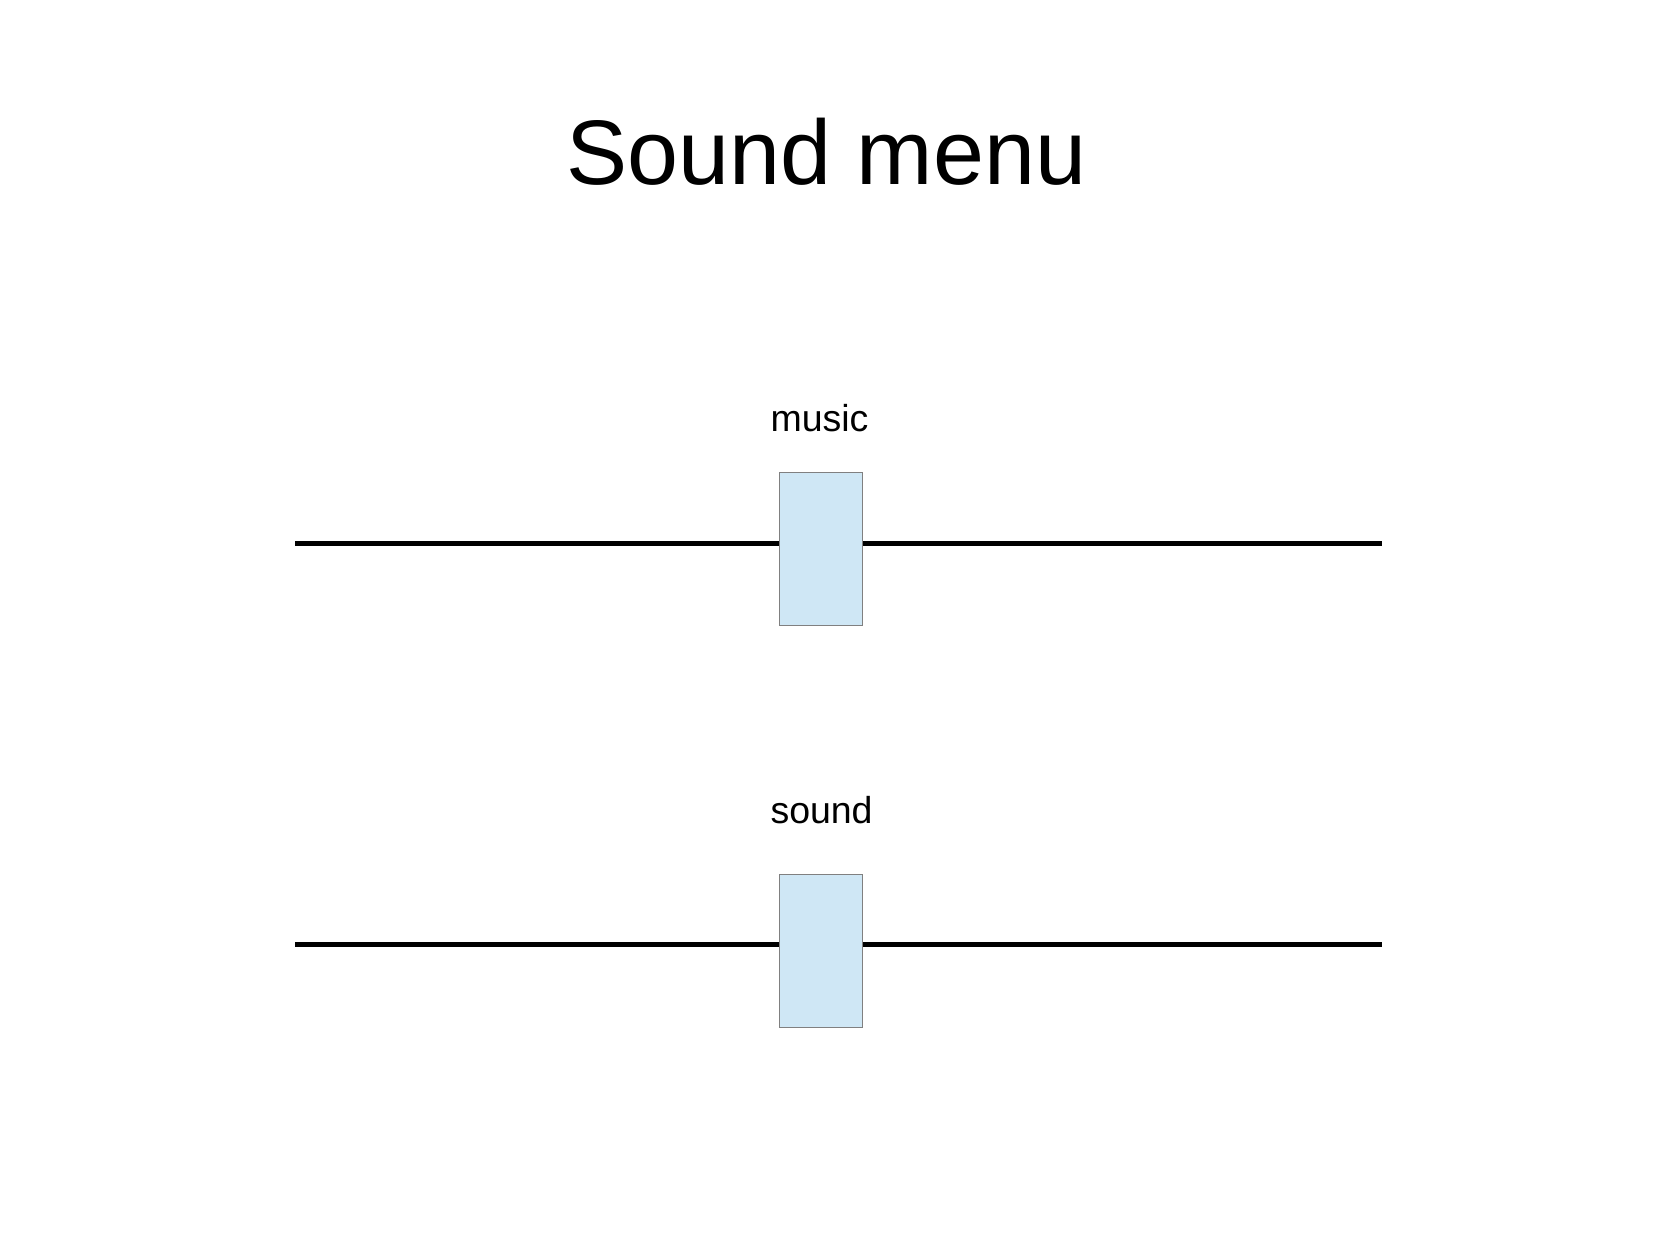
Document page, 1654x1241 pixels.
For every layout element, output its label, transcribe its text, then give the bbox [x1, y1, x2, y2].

title Sound menu [82, 49, 1571, 257]
text_box music [755, 389, 886, 447]
text_box sound [755, 781, 898, 839]
text_box [779, 472, 863, 626]
text_box [779, 874, 863, 1028]
